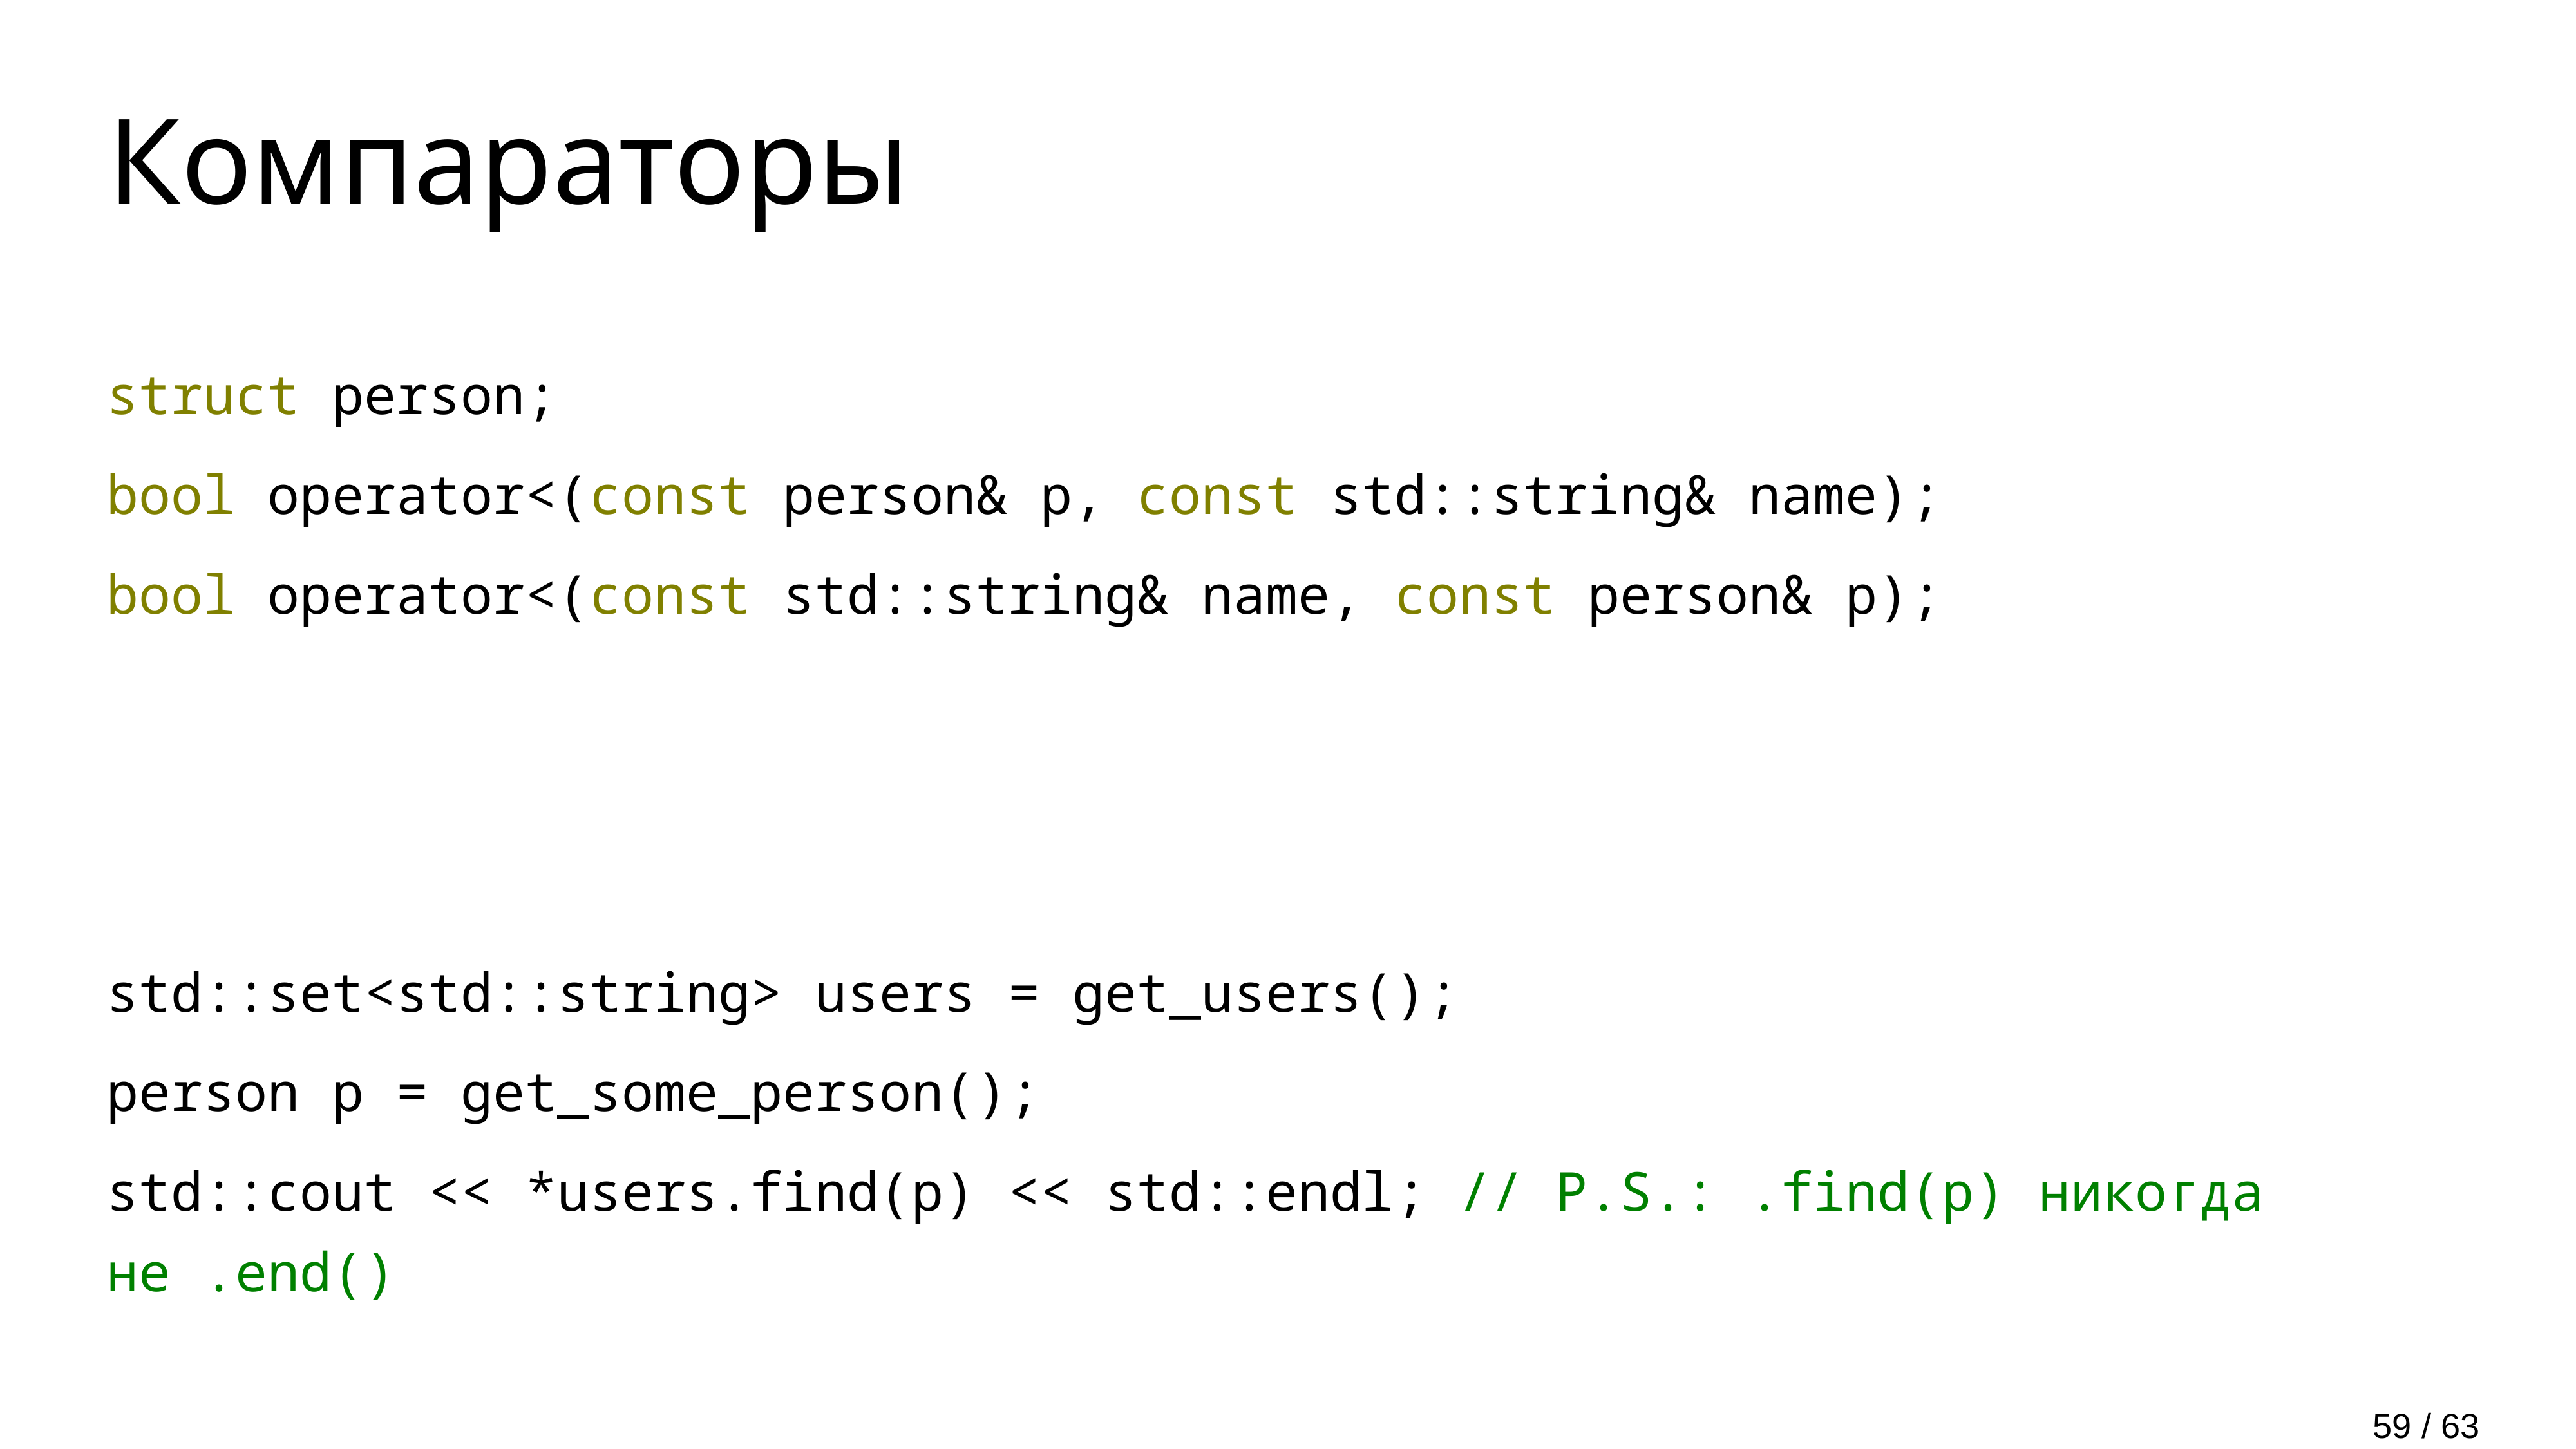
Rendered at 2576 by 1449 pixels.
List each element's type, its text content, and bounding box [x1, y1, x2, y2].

text_box <number> / 63 [2363, 1402, 2576, 1449]
title Компараторы [108, 80, 2468, 242]
list struct person; bool operator<(const person& p, const std::string& name); bool operator<(const std::string& name, const person& p); std::set<std::string> users = get_users(); person p = get_some_person(); std::cout << *users.find(p) << std::endl; // P.S.: .find(p) никогда не .end() [0, 295, 2576, 1449]
